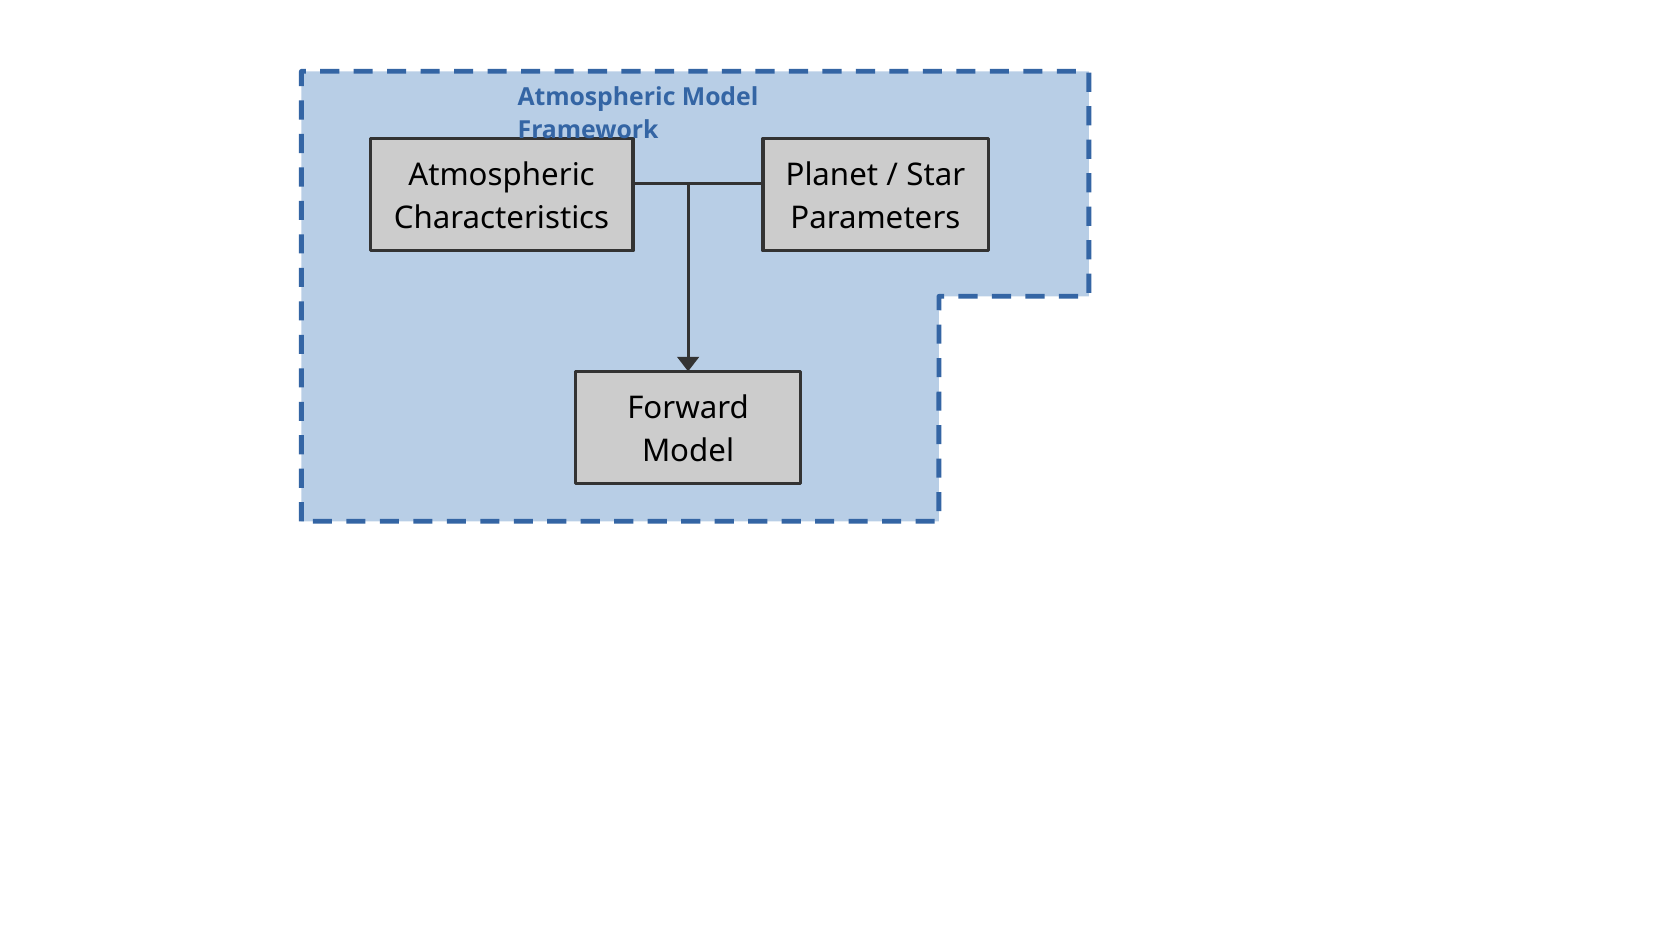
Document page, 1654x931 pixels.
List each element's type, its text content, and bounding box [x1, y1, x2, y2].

text_box [301, 71, 1089, 522]
text_box Atmospheric Model Framework [502, 71, 888, 148]
text_box [634, 148, 763, 182]
text_box Atmospheric Characteristics [370, 138, 634, 251]
text_box Planet / Star Parameters [763, 138, 989, 251]
text_box Forward Model [575, 371, 801, 484]
